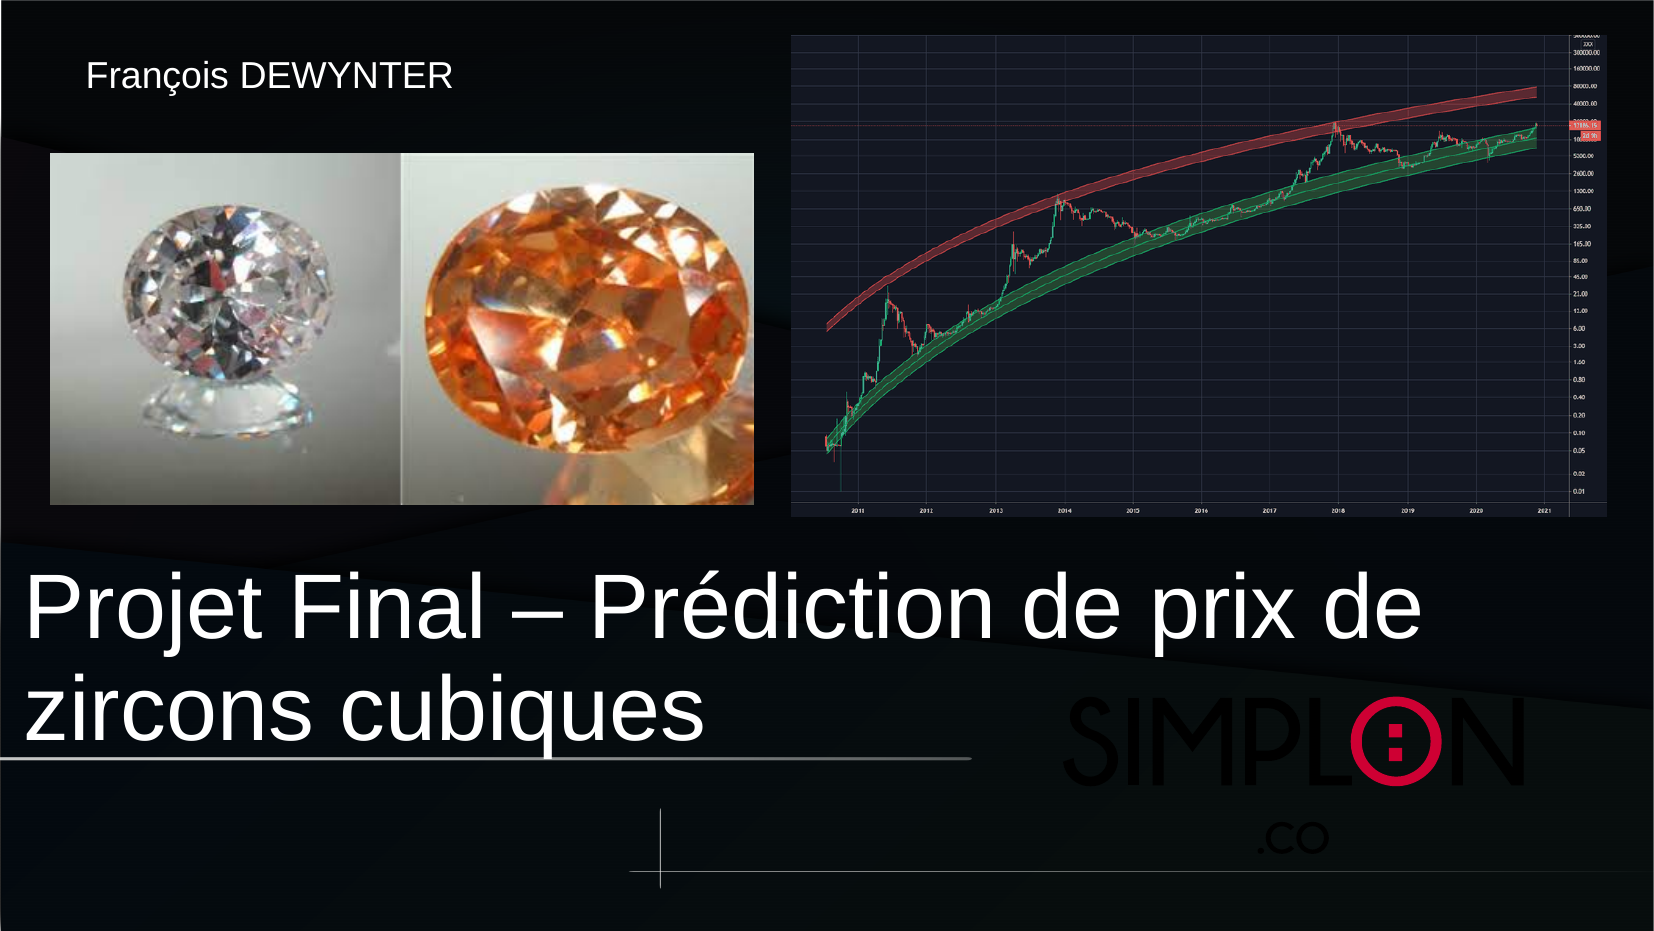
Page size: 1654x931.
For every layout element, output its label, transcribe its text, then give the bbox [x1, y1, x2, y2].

text_box François DEWYNTER [70, 47, 1040, 105]
picture [0, 0, 1654, 931]
title Projet Final – Prédiction de prix de zircons cubiques [23, 555, 1501, 761]
